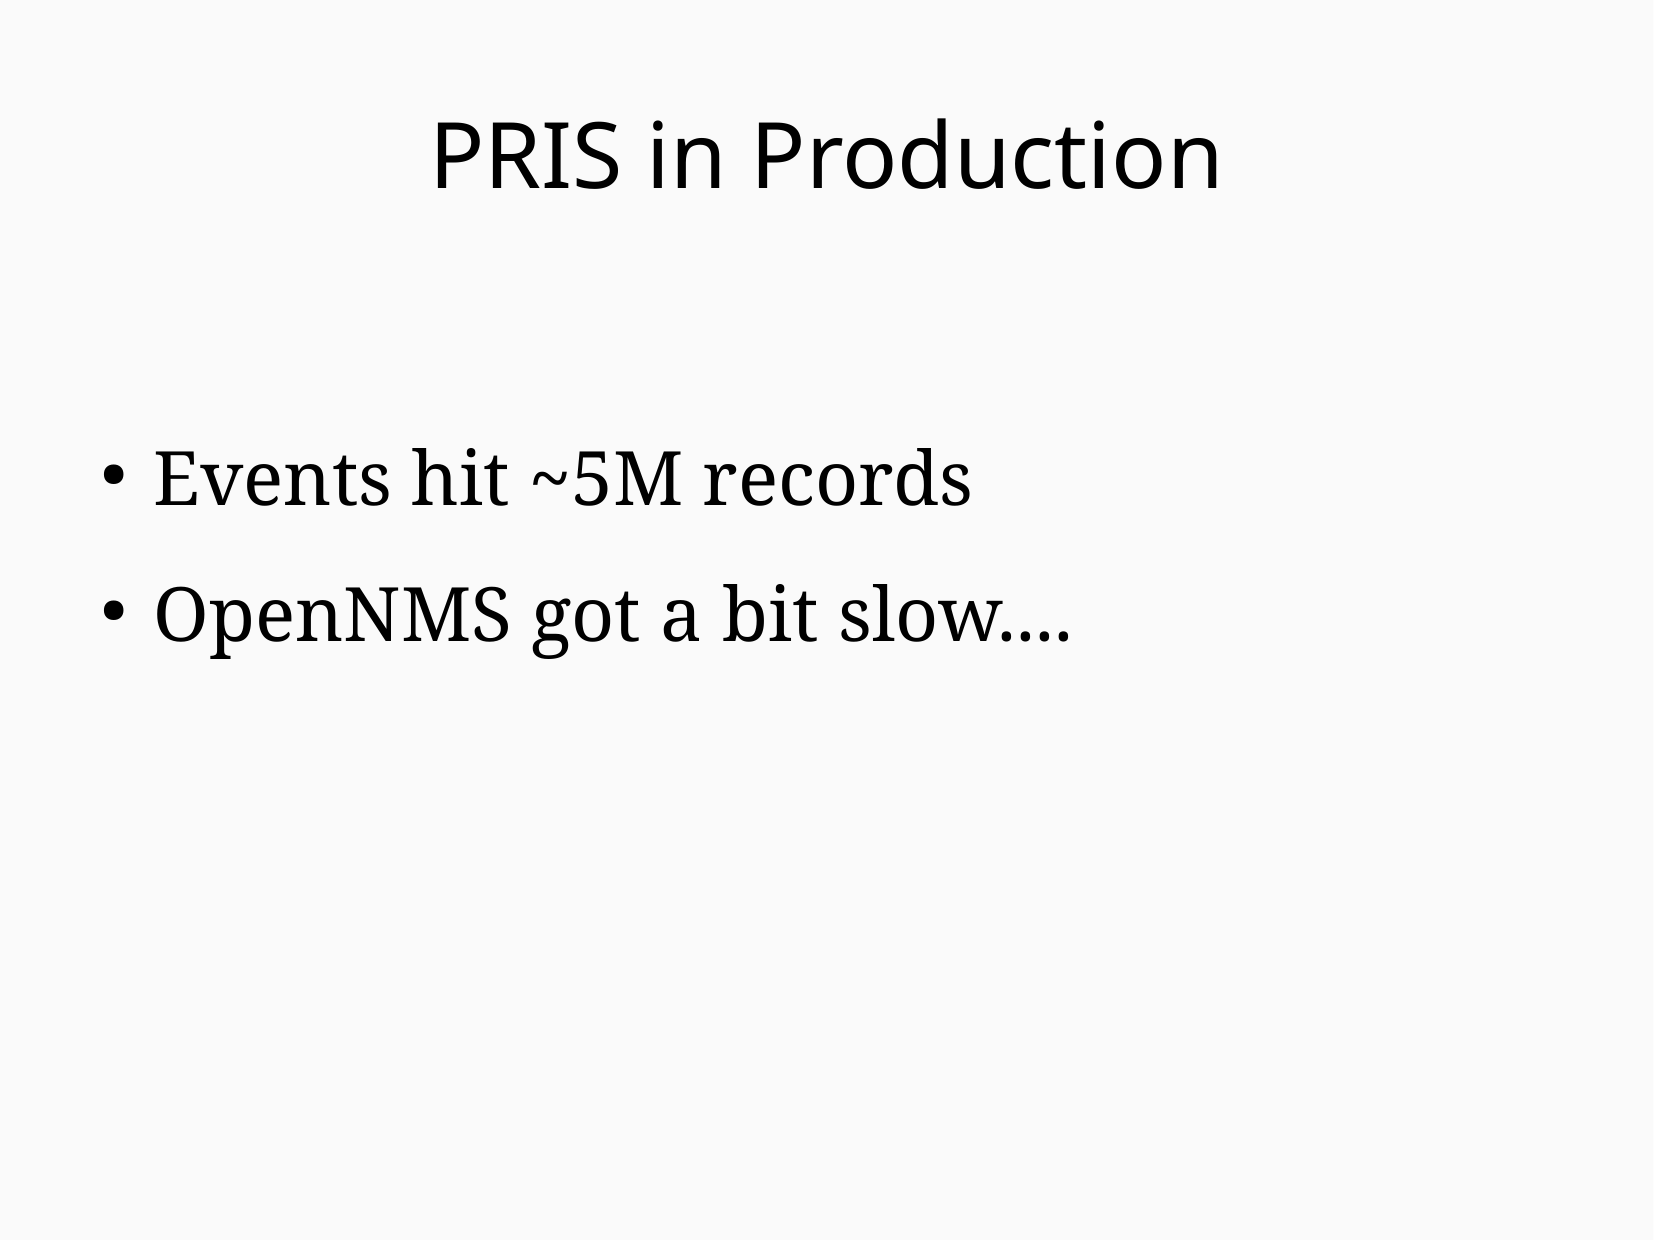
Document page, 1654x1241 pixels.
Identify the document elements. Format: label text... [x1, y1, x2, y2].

list Events hit ~5M records OpenNMS got a bit slow.... [82, 290, 1571, 1010]
title PRIS in Production [82, 49, 1571, 257]
